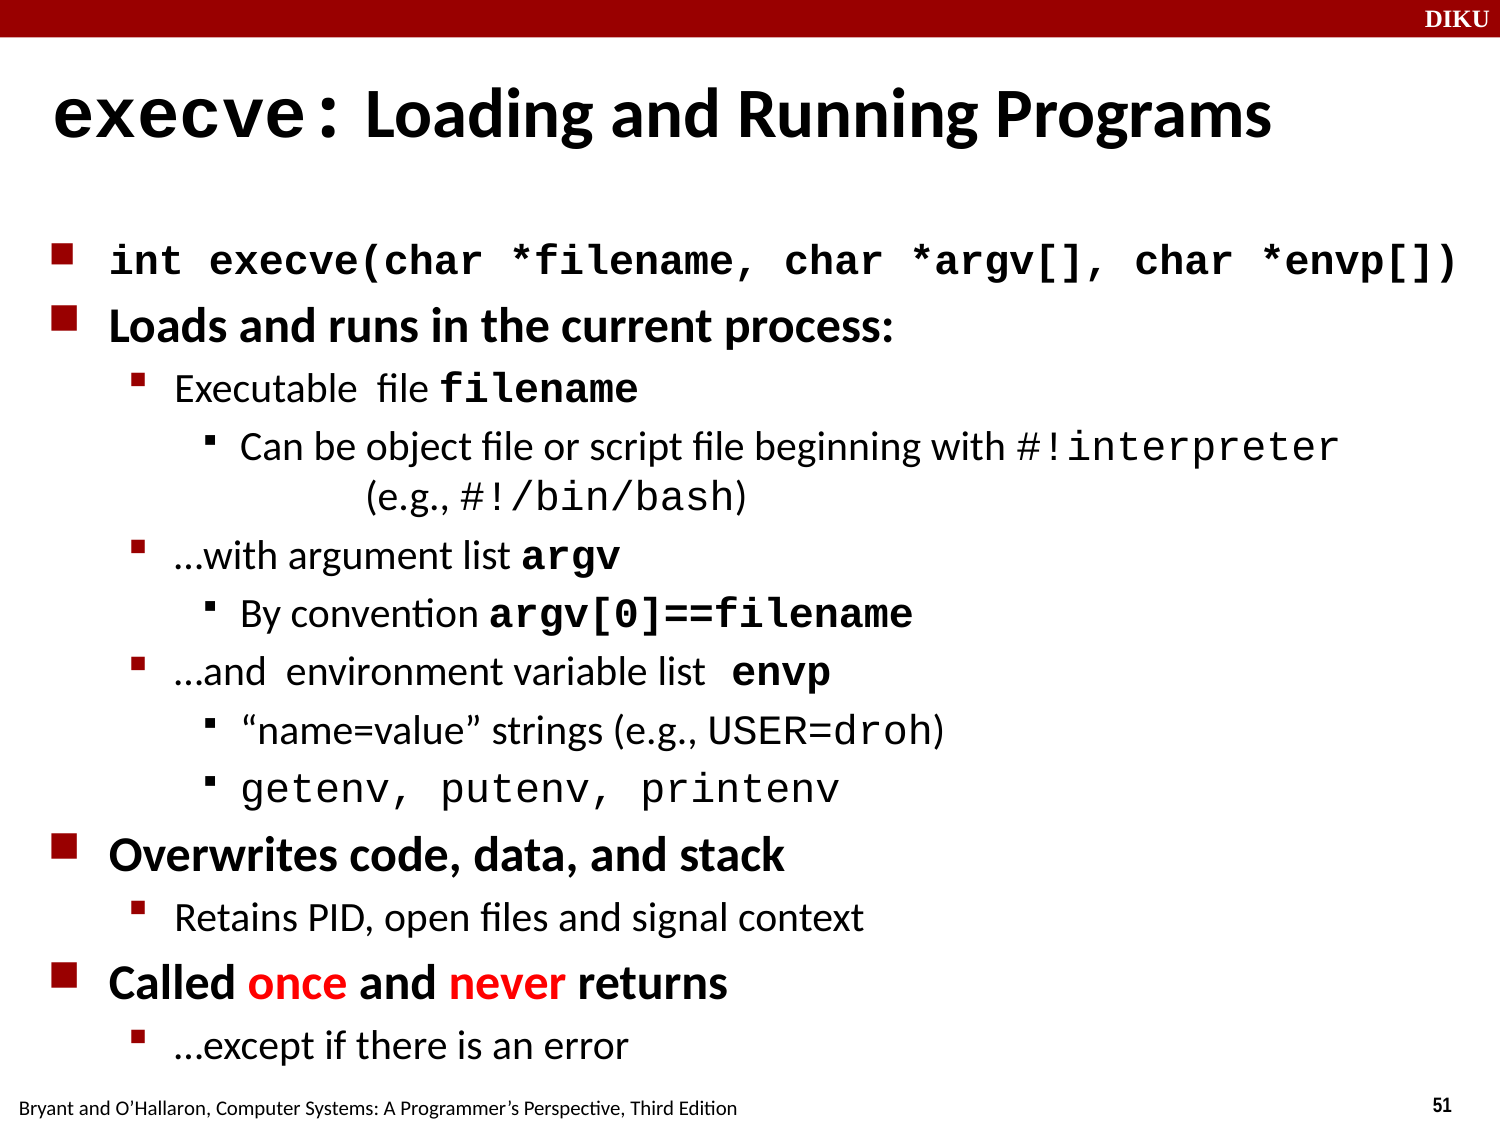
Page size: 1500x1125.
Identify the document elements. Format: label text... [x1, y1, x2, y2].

list int execve(char *filename, char *argv[], char *envp[]) Loads and runs in the current process: Executable file filename Can be object file or script file beginning with #!interpreter (e.g., #!/bin/bash) …with argument list argv By convention argv[0]==filename …and environment variable list envp “name=value” strings (e.g., USER=droh) getenv, putenv, printenv Overwrites code, data, and stack Retains PID, open files and signal context Called once and never returns …except if there is an error [37, 224, 1475, 1113]
title execve: Loading and Running Programs [37, 62, 1450, 157]
